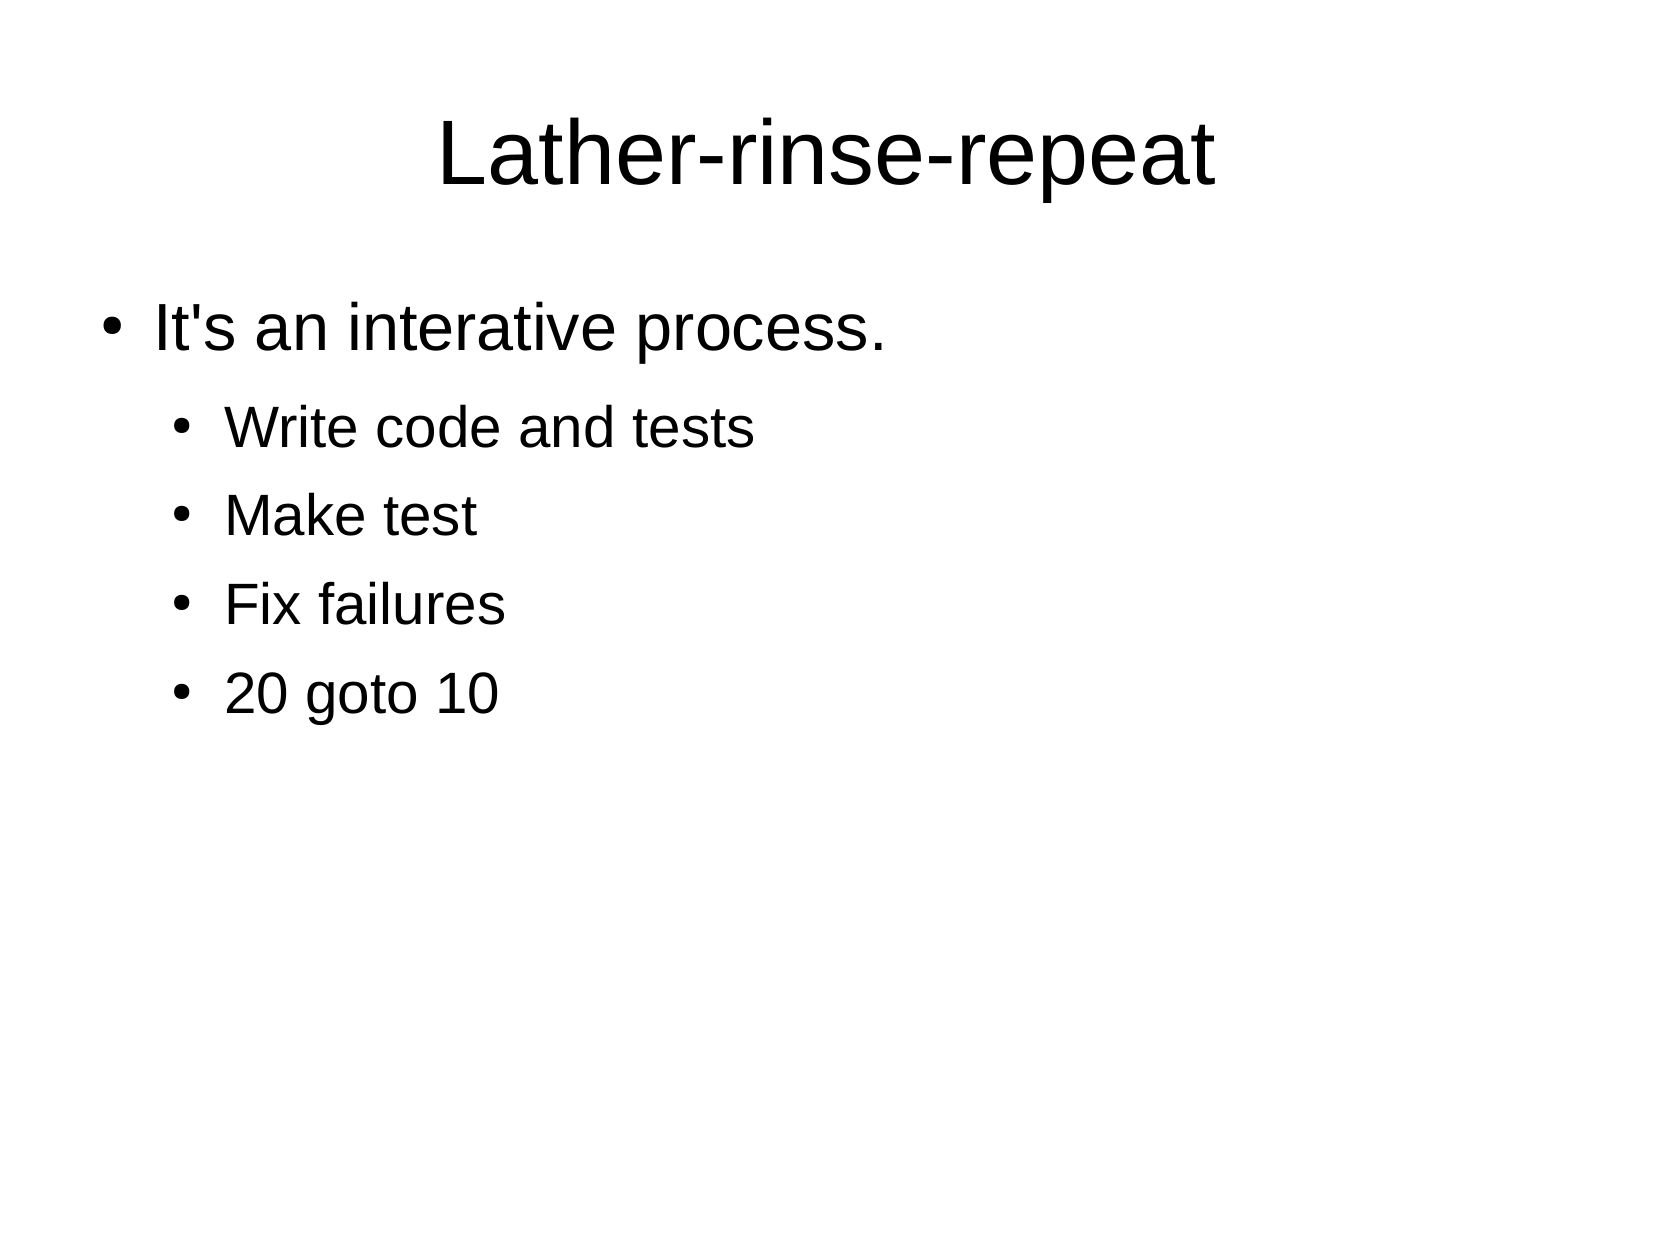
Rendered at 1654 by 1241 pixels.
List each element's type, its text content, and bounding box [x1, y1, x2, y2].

title Lather-rinse-repeat [82, 49, 1571, 257]
list It's an interative process. Write code and tests Make test Fix failures 20 goto 10 [82, 290, 1571, 1109]
